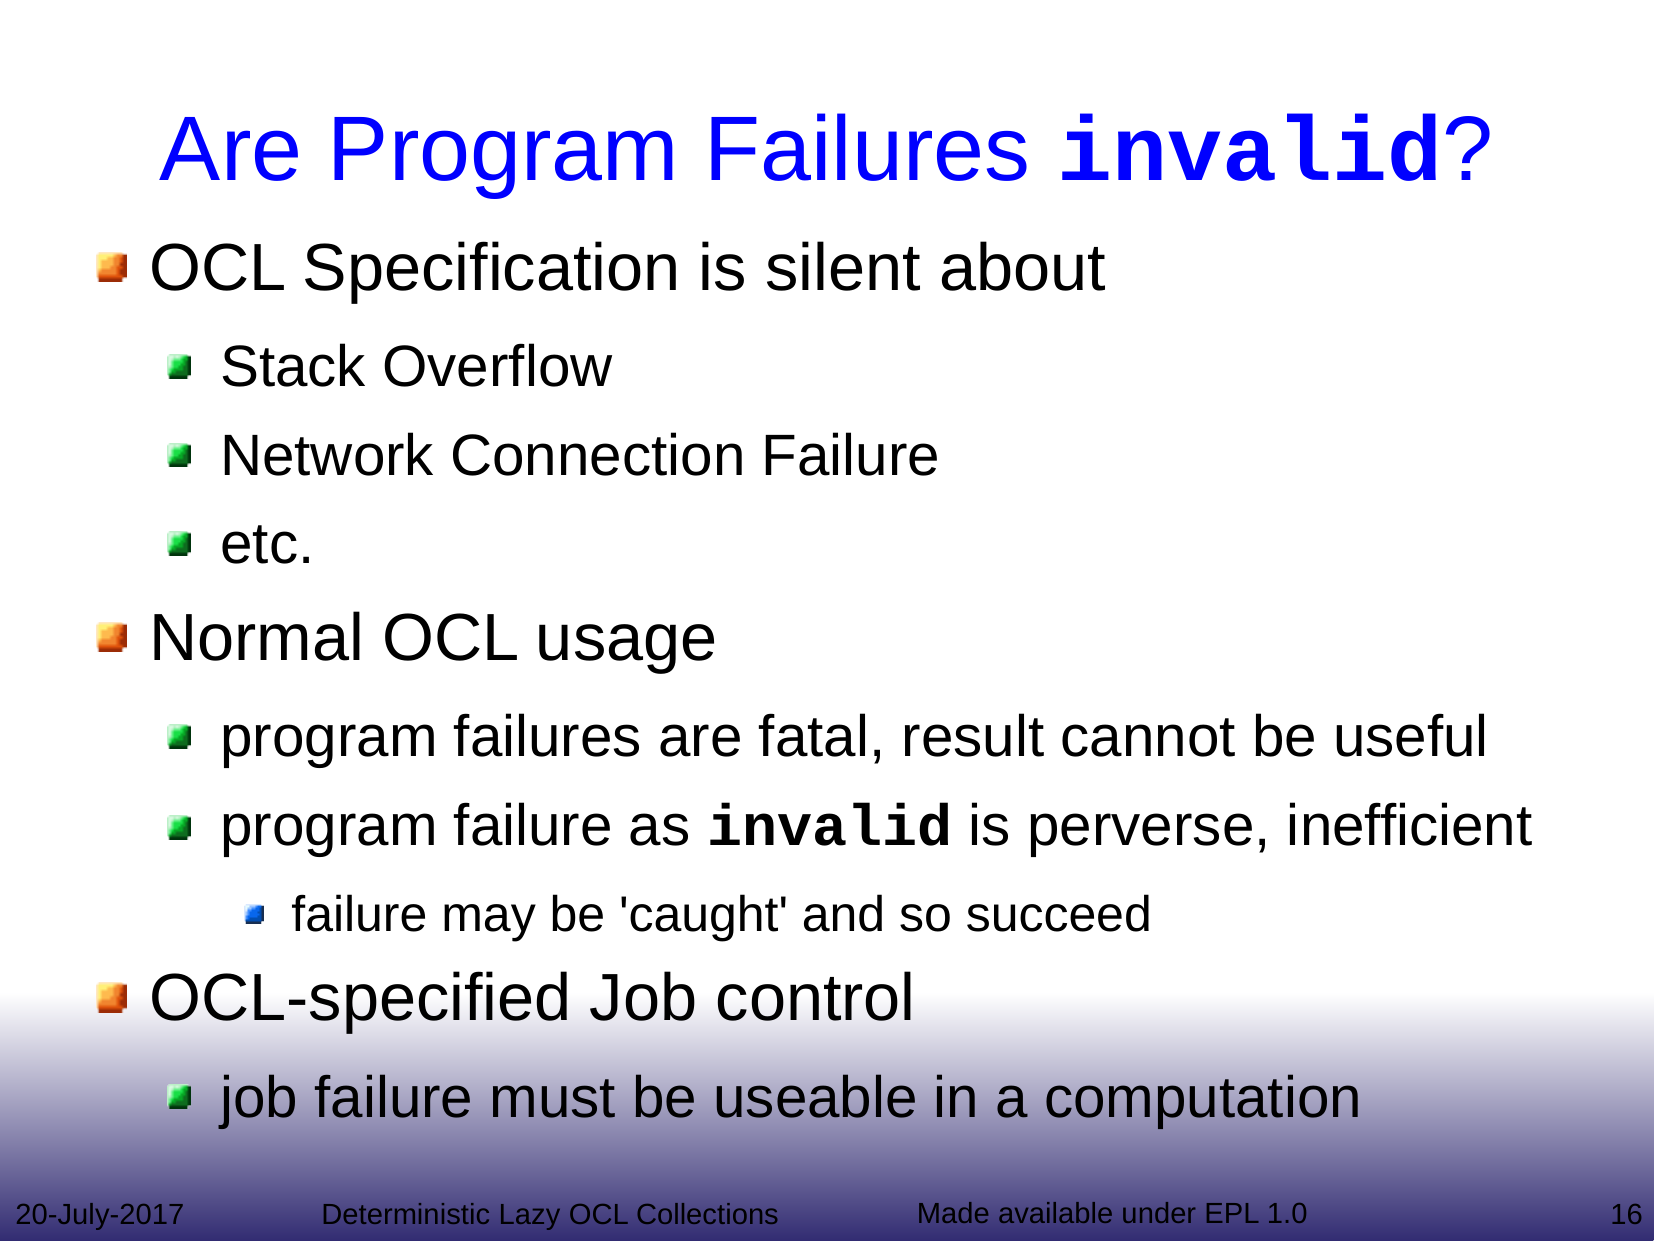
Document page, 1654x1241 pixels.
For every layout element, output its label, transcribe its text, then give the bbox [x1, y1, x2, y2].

list OCL Specification is silent about Stack Overflow Network Connection Failure etc. Normal OCL usage program failures are fatal, result cannot be useful program failure as invalid is perverse, inefficient failure may be 'caught' and so succeed OCL-specified Job control job failure must be useable in a computation [78, 229, 1567, 1128]
title Are Program Failures invalid? [82, 49, 1571, 257]
